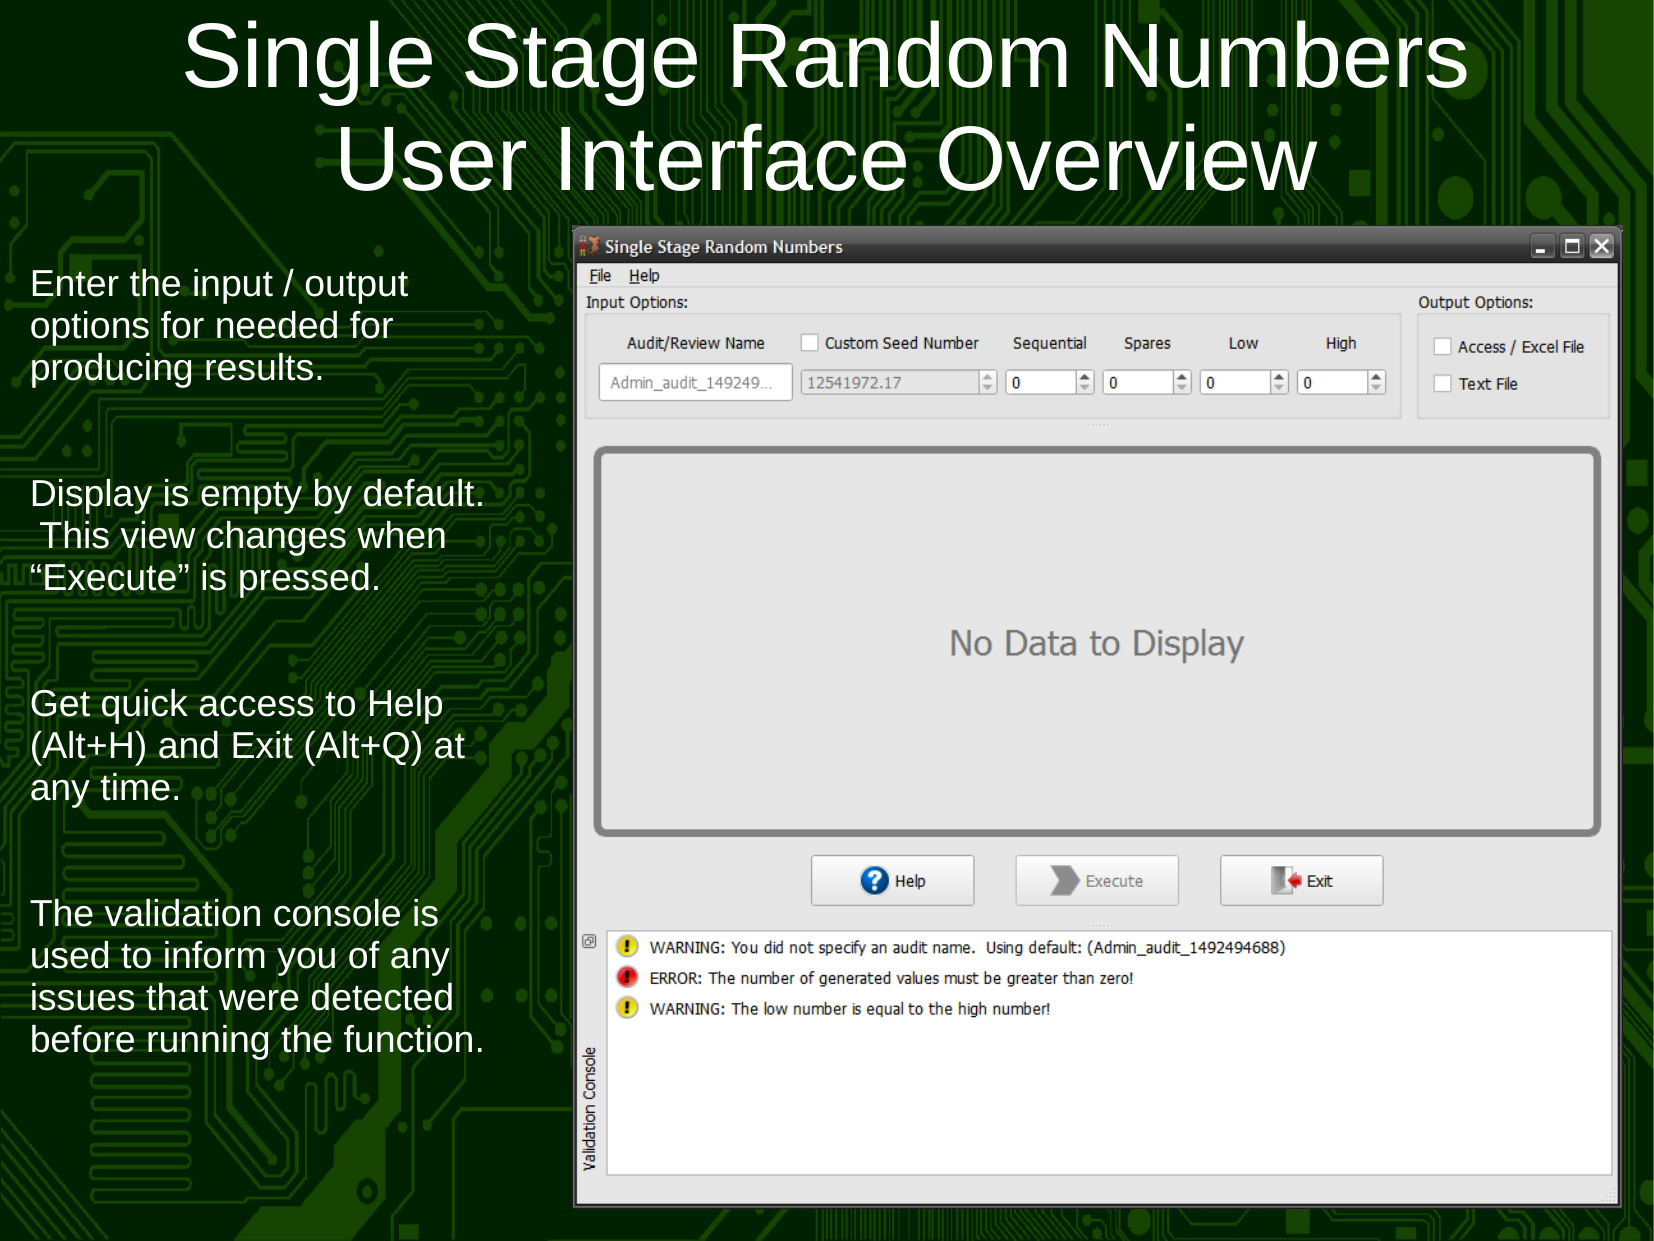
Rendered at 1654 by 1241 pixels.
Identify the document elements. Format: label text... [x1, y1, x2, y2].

title Single Stage Random Numbers User Interface Overview [82, 4, 1571, 210]
picture [0, 0, 1654, 1241]
text_box Enter the input / output options for needed for producing results. Display is empty by default. This view changes when “Execute” is pressed. Get quick access to Help (Alt+H) and Exit (Alt+Q) at any time. The validation console is used to inform you of any issues that were detected before running the function. [15, 255, 511, 1194]
